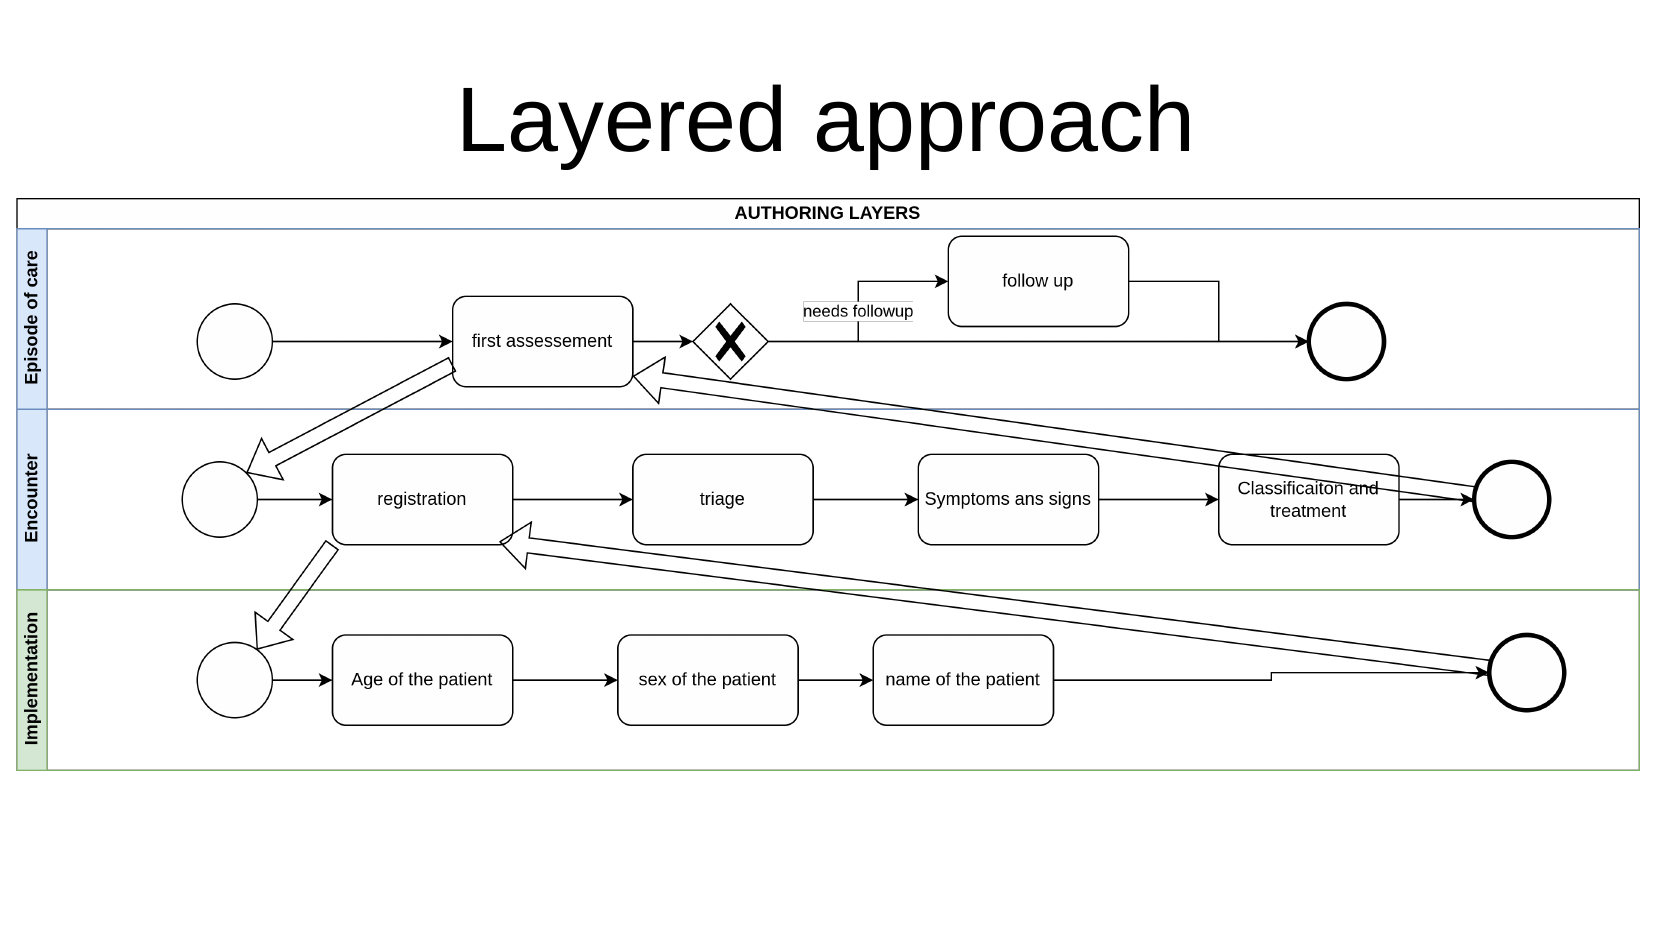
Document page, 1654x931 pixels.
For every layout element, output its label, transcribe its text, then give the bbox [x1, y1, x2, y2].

title Layered approach [82, 37, 1571, 142]
picture [1, 142, 1654, 786]
